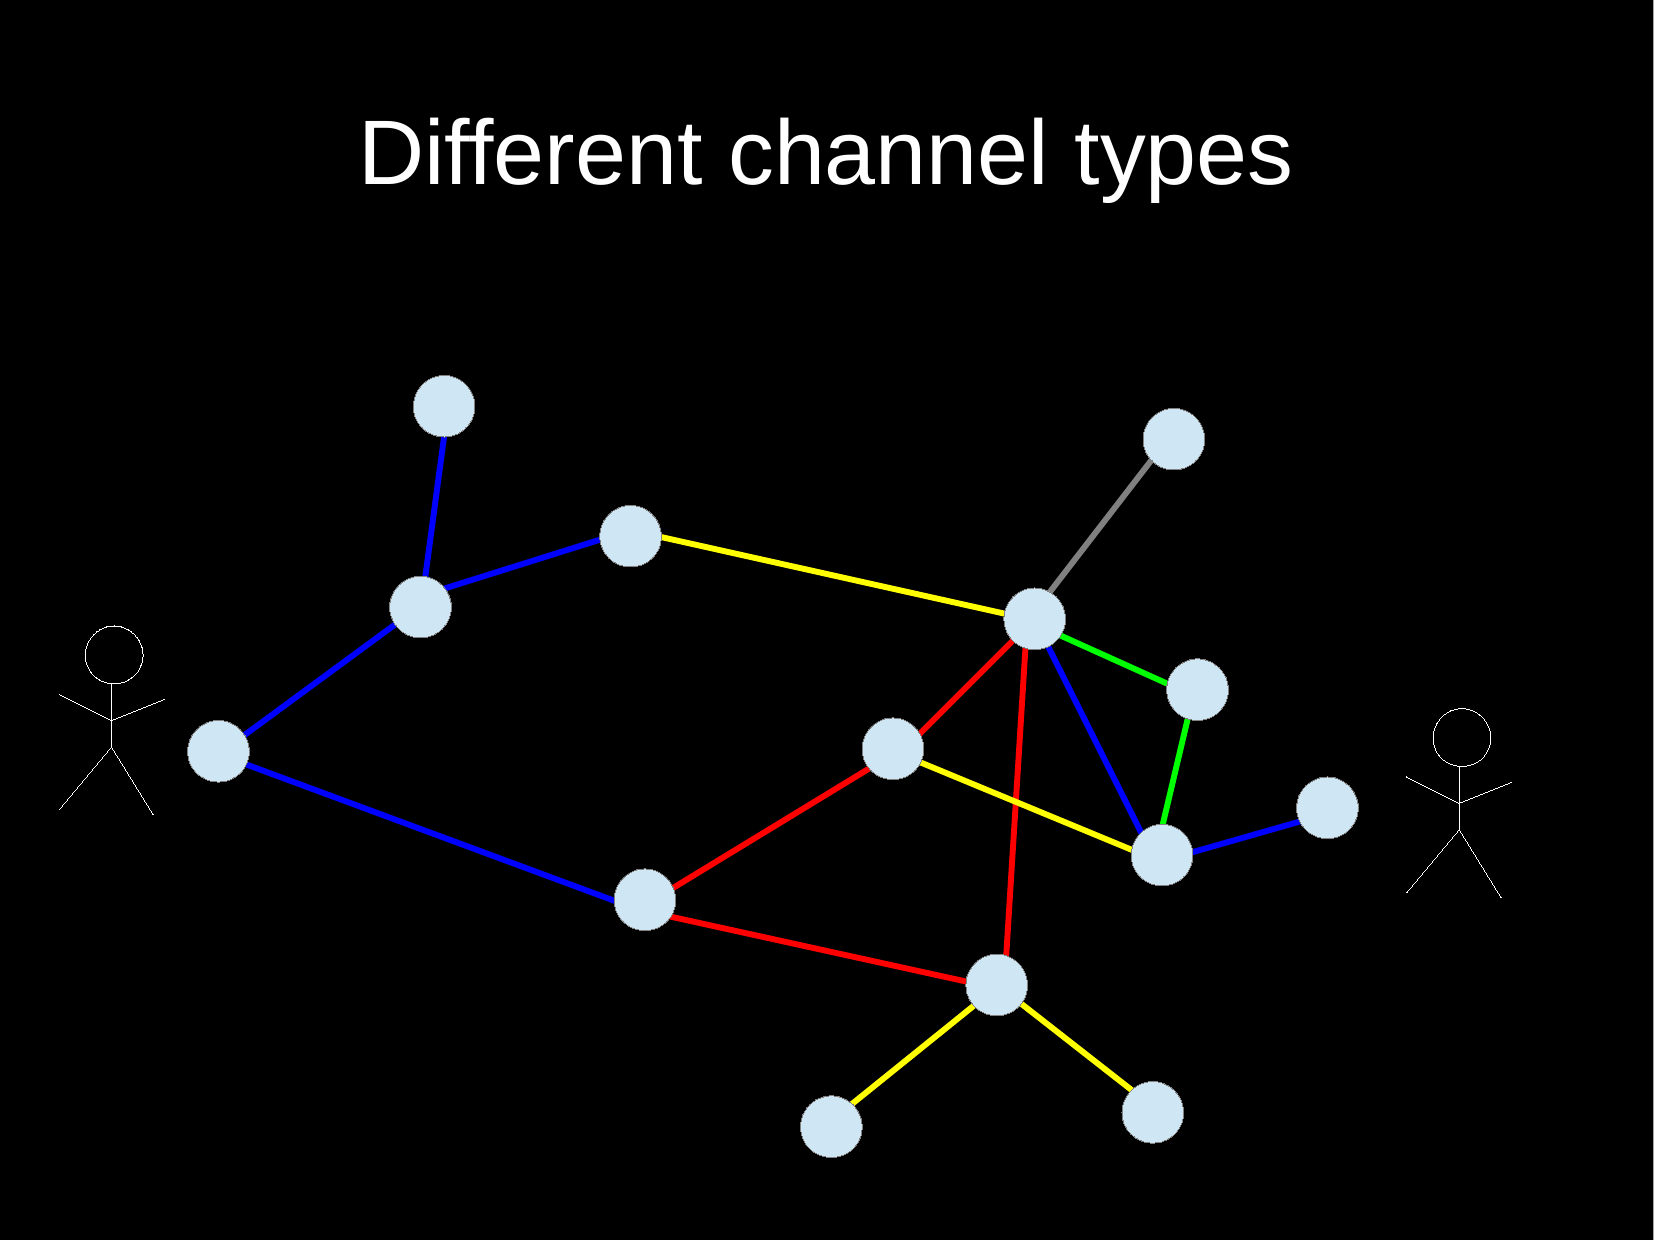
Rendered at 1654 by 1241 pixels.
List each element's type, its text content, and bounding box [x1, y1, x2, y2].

text_box [599, 505, 662, 567]
text_box [1296, 776, 1359, 839]
text_box [1166, 658, 1229, 721]
text_box [614, 868, 676, 931]
text_box [413, 375, 475, 438]
text_box [1143, 408, 1205, 470]
text_box [965, 954, 1028, 1016]
text_box [862, 717, 924, 780]
text_box [187, 720, 250, 783]
text_box [1131, 824, 1193, 886]
text_box [389, 576, 452, 638]
title Different channel types [82, 49, 1571, 257]
text_box [1121, 1081, 1184, 1144]
text_box [800, 1095, 863, 1158]
text_box [1003, 587, 1066, 650]
